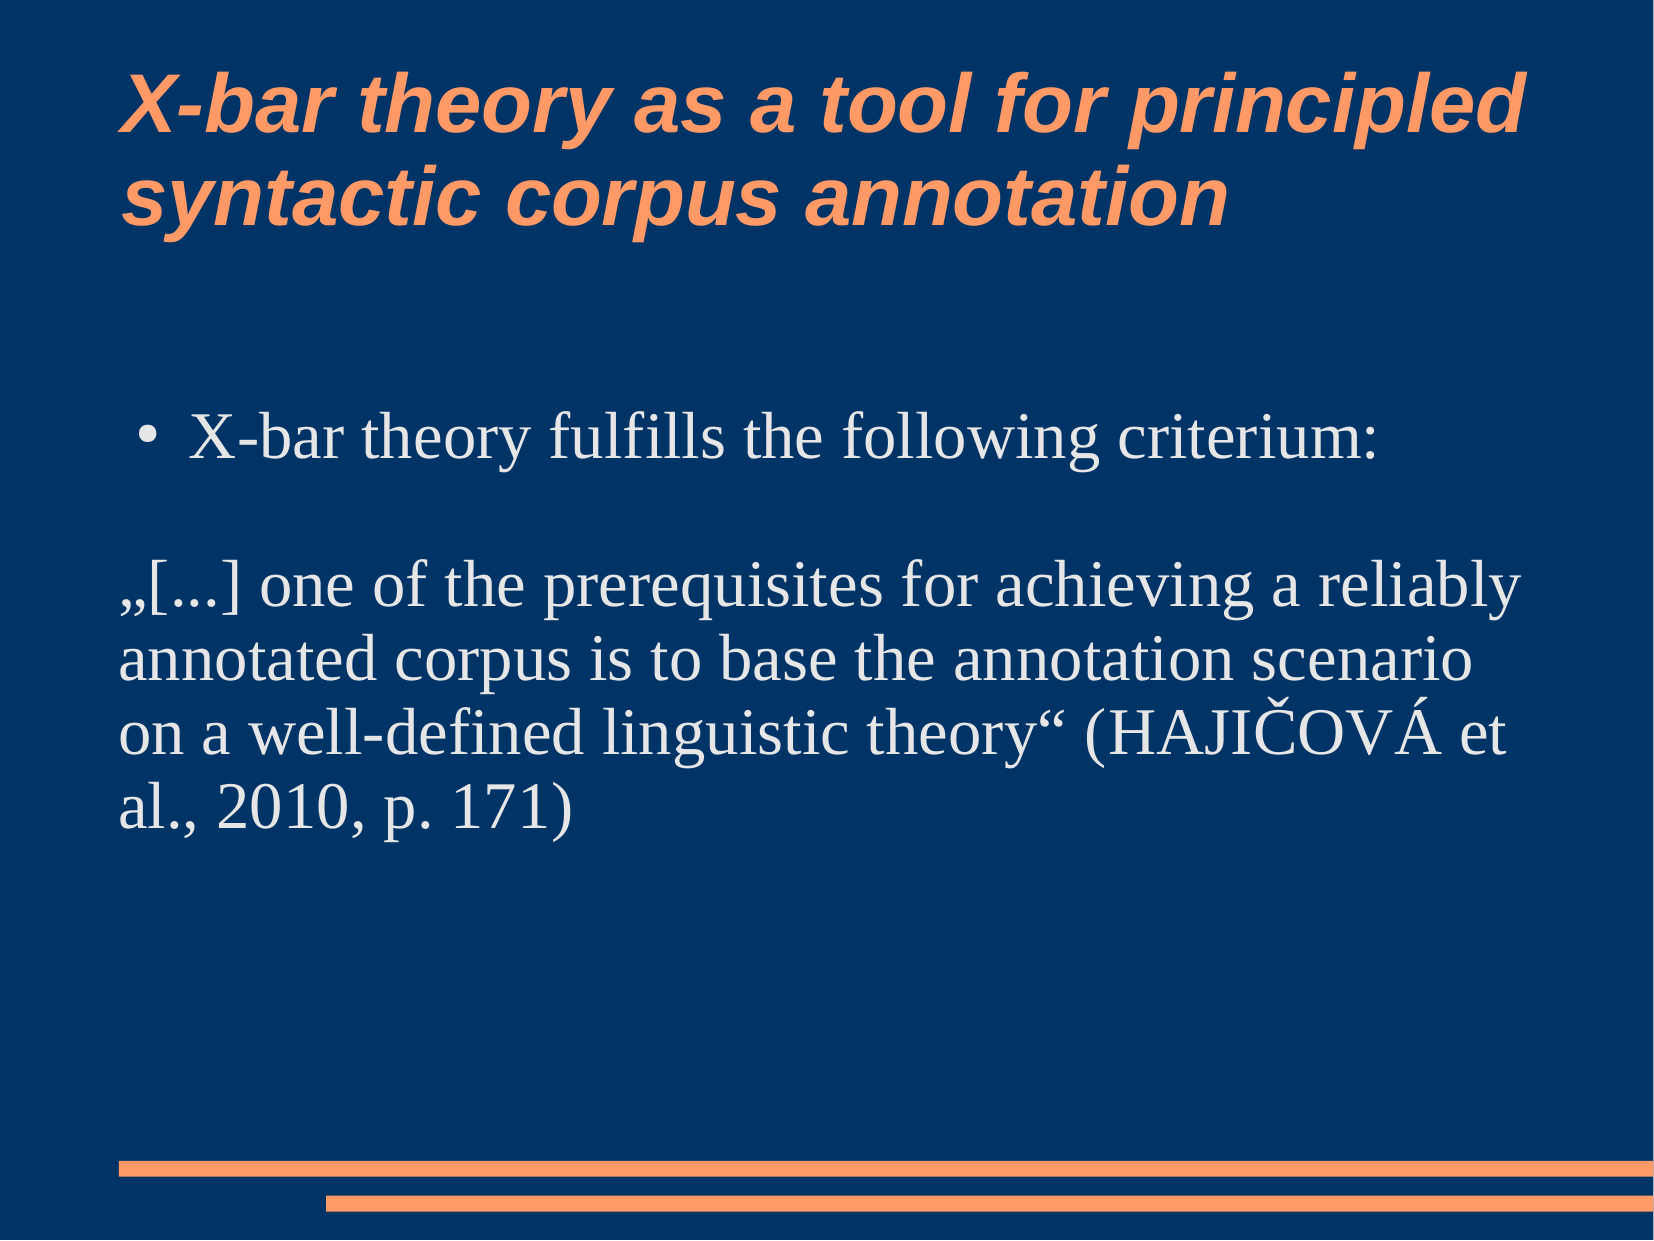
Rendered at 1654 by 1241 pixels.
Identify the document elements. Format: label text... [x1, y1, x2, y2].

list X-bar theory fulfills the following criterium: „[...] one of the prerequisites for achieving a reliably annotated corpus is to base the annotation scenario on a well-defined linguistic theory“ (HAJIČOVÁ et al., 2010, p. 171) [118, 324, 1558, 1135]
title X-bar theory as a tool for principled syntactic corpus annotation [121, 46, 1534, 254]
